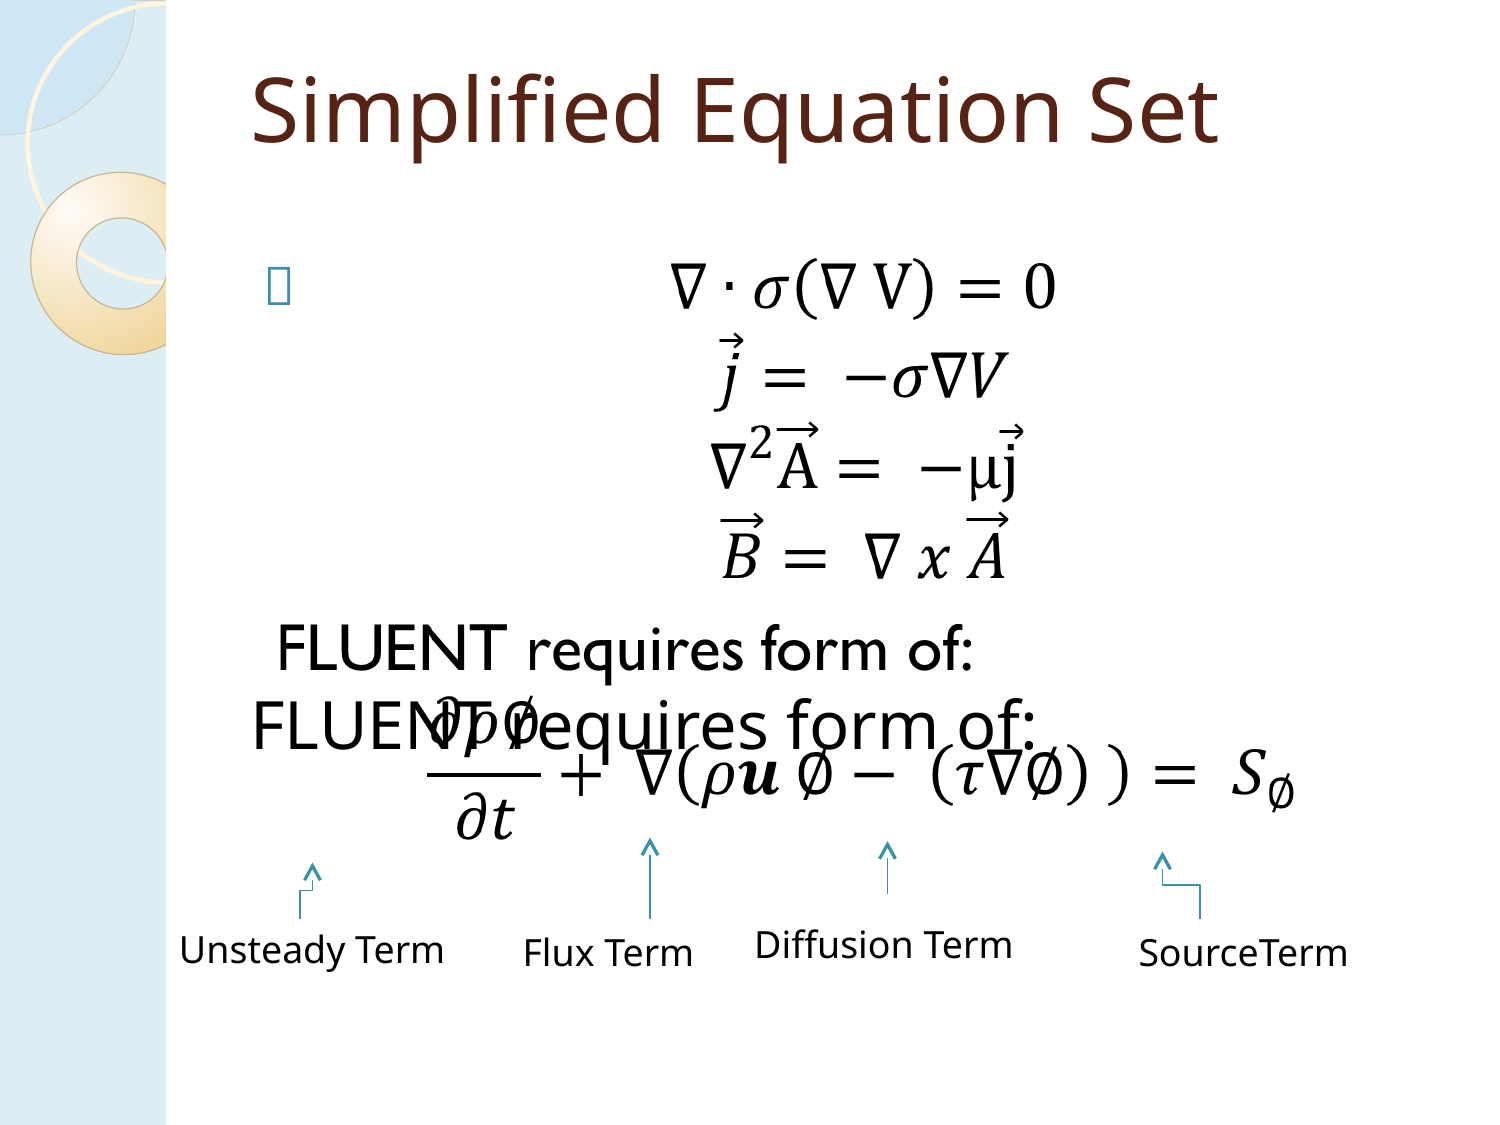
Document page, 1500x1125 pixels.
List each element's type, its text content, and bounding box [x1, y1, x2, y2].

text_box SourceTerm [1123, 921, 1364, 982]
title Simplified Equation Set [235, 45, 1466, 233]
text_box Diffusion Term [739, 913, 1029, 974]
text_box Flux Term [507, 921, 710, 982]
list [235, 237, 1466, 1025]
text_box Unsteady Term [164, 918, 461, 979]
